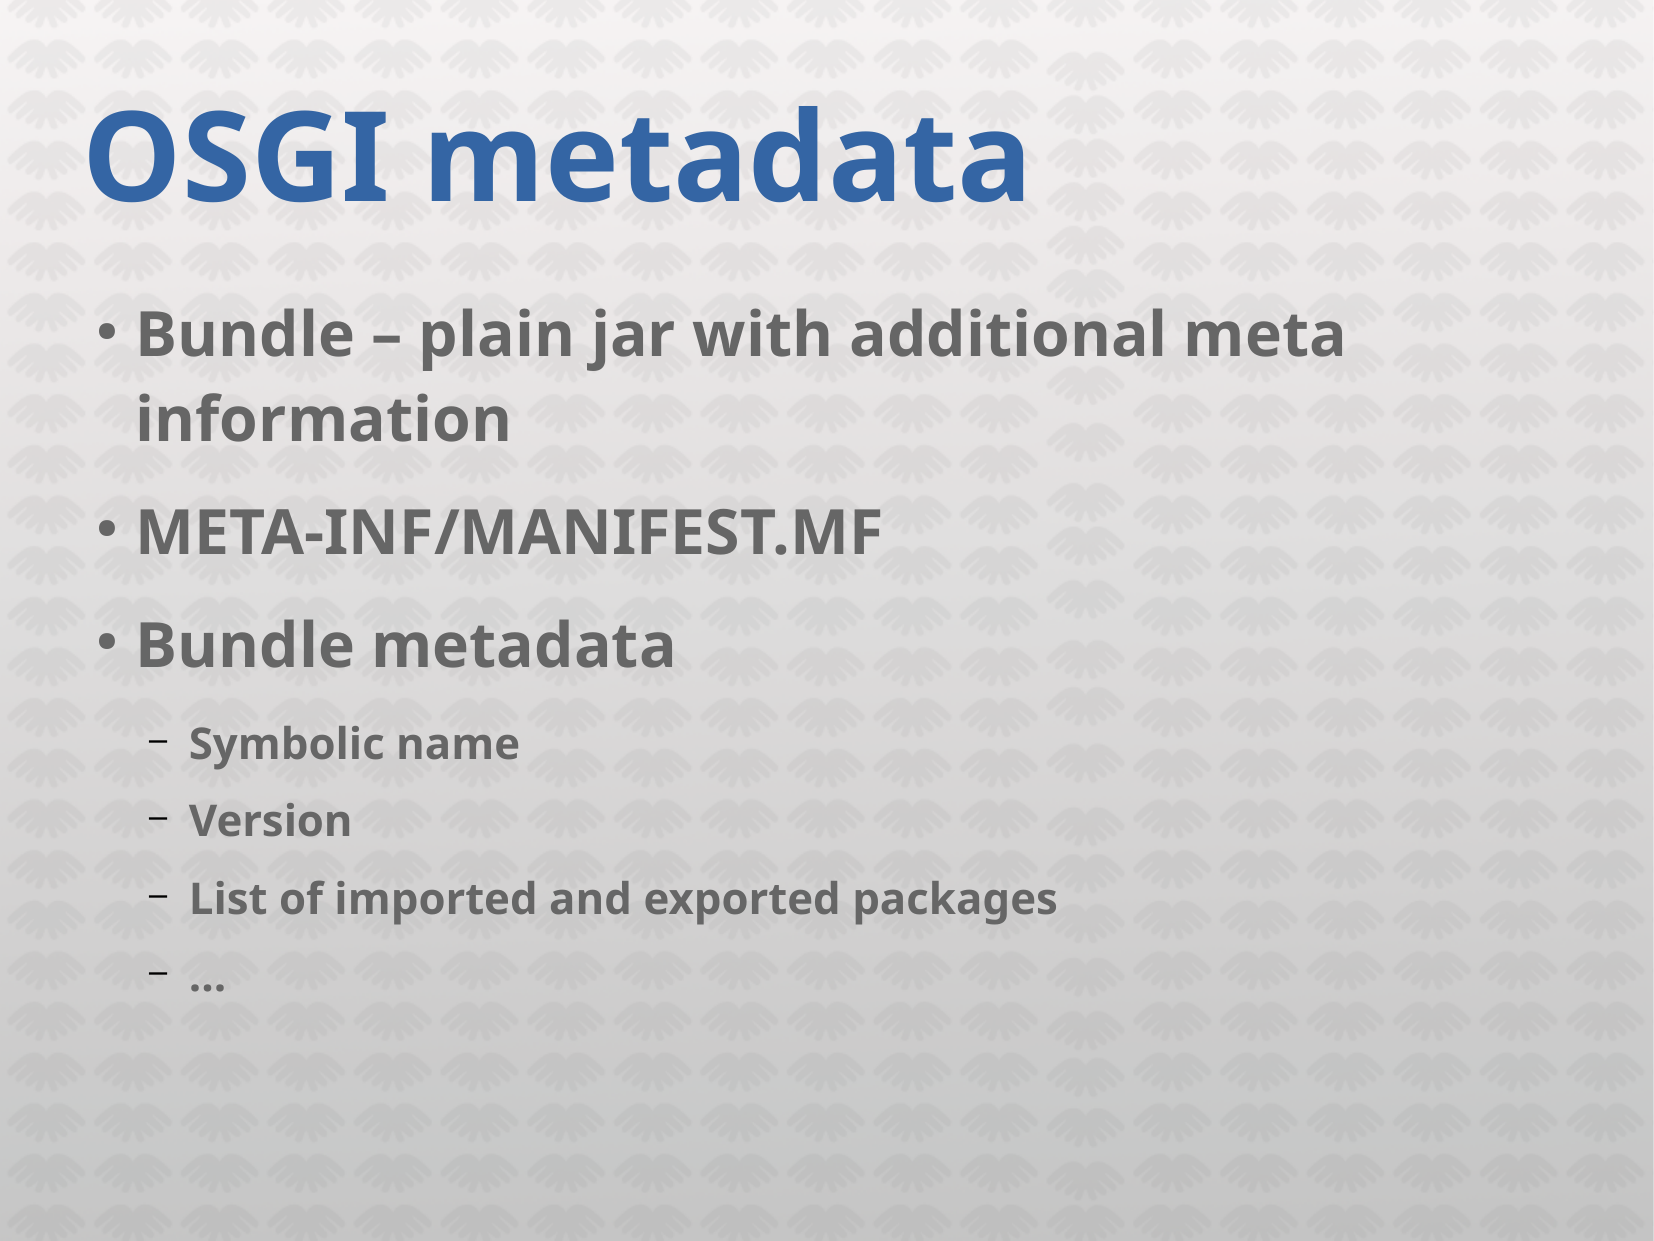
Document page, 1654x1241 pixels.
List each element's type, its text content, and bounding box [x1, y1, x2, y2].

list Bundle – plain jar with additional meta information META-INF/MANIFEST.MF Bundle metadata Symbolic name Version List of imported and exported packages ... [82, 290, 1538, 1010]
picture [0, 0, 1654, 1241]
title OSGI metadata [82, 49, 1571, 257]
